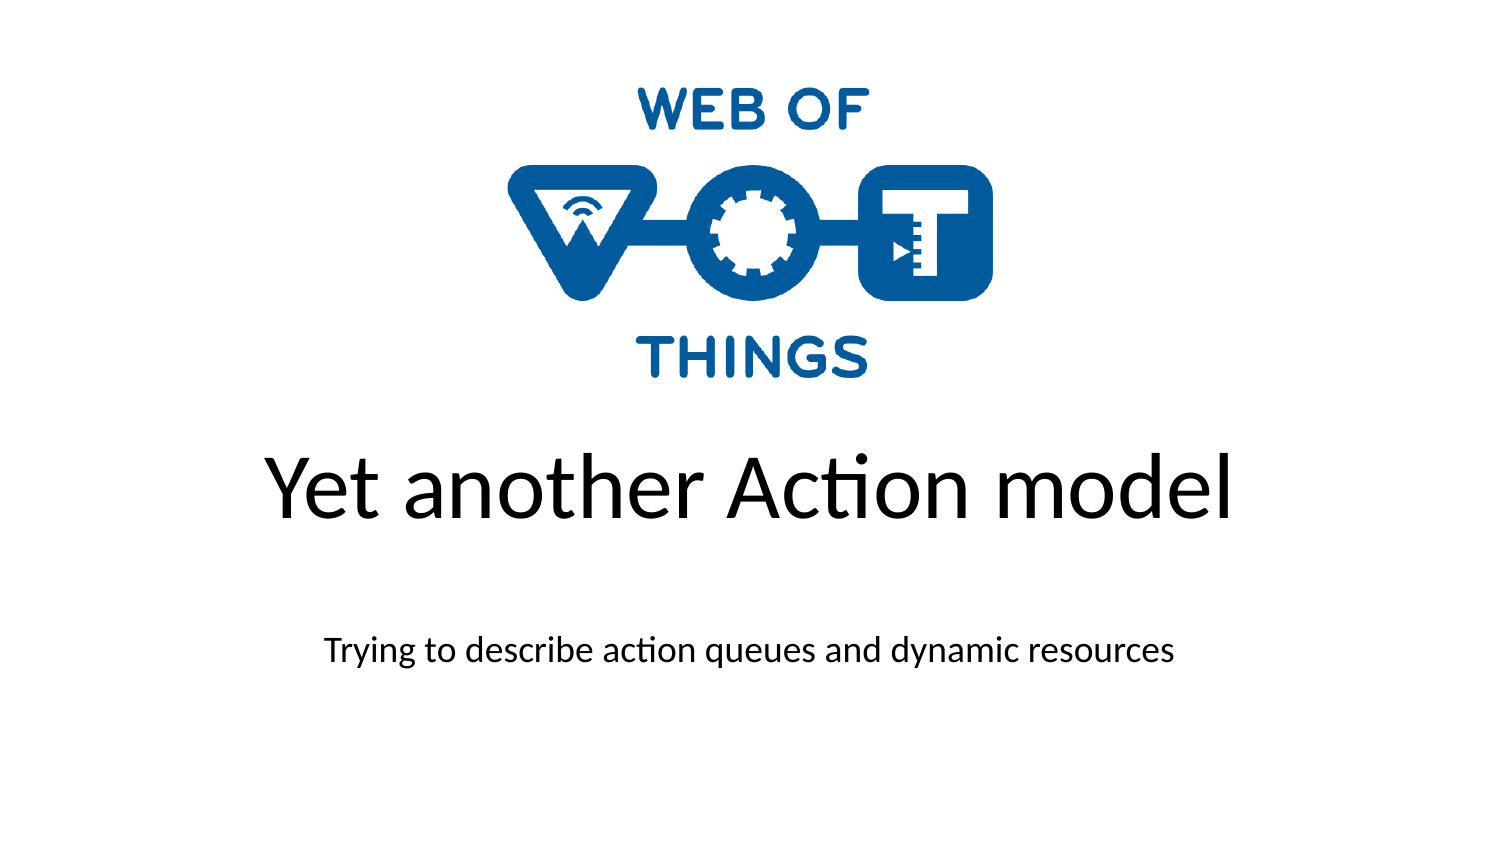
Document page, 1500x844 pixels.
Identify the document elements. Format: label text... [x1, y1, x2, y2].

title Yet another Action model [51, 414, 1449, 555]
picture [452, 54, 1048, 411]
subtitle Trying to describe action queues and dynamic resources [187, 615, 1313, 756]
